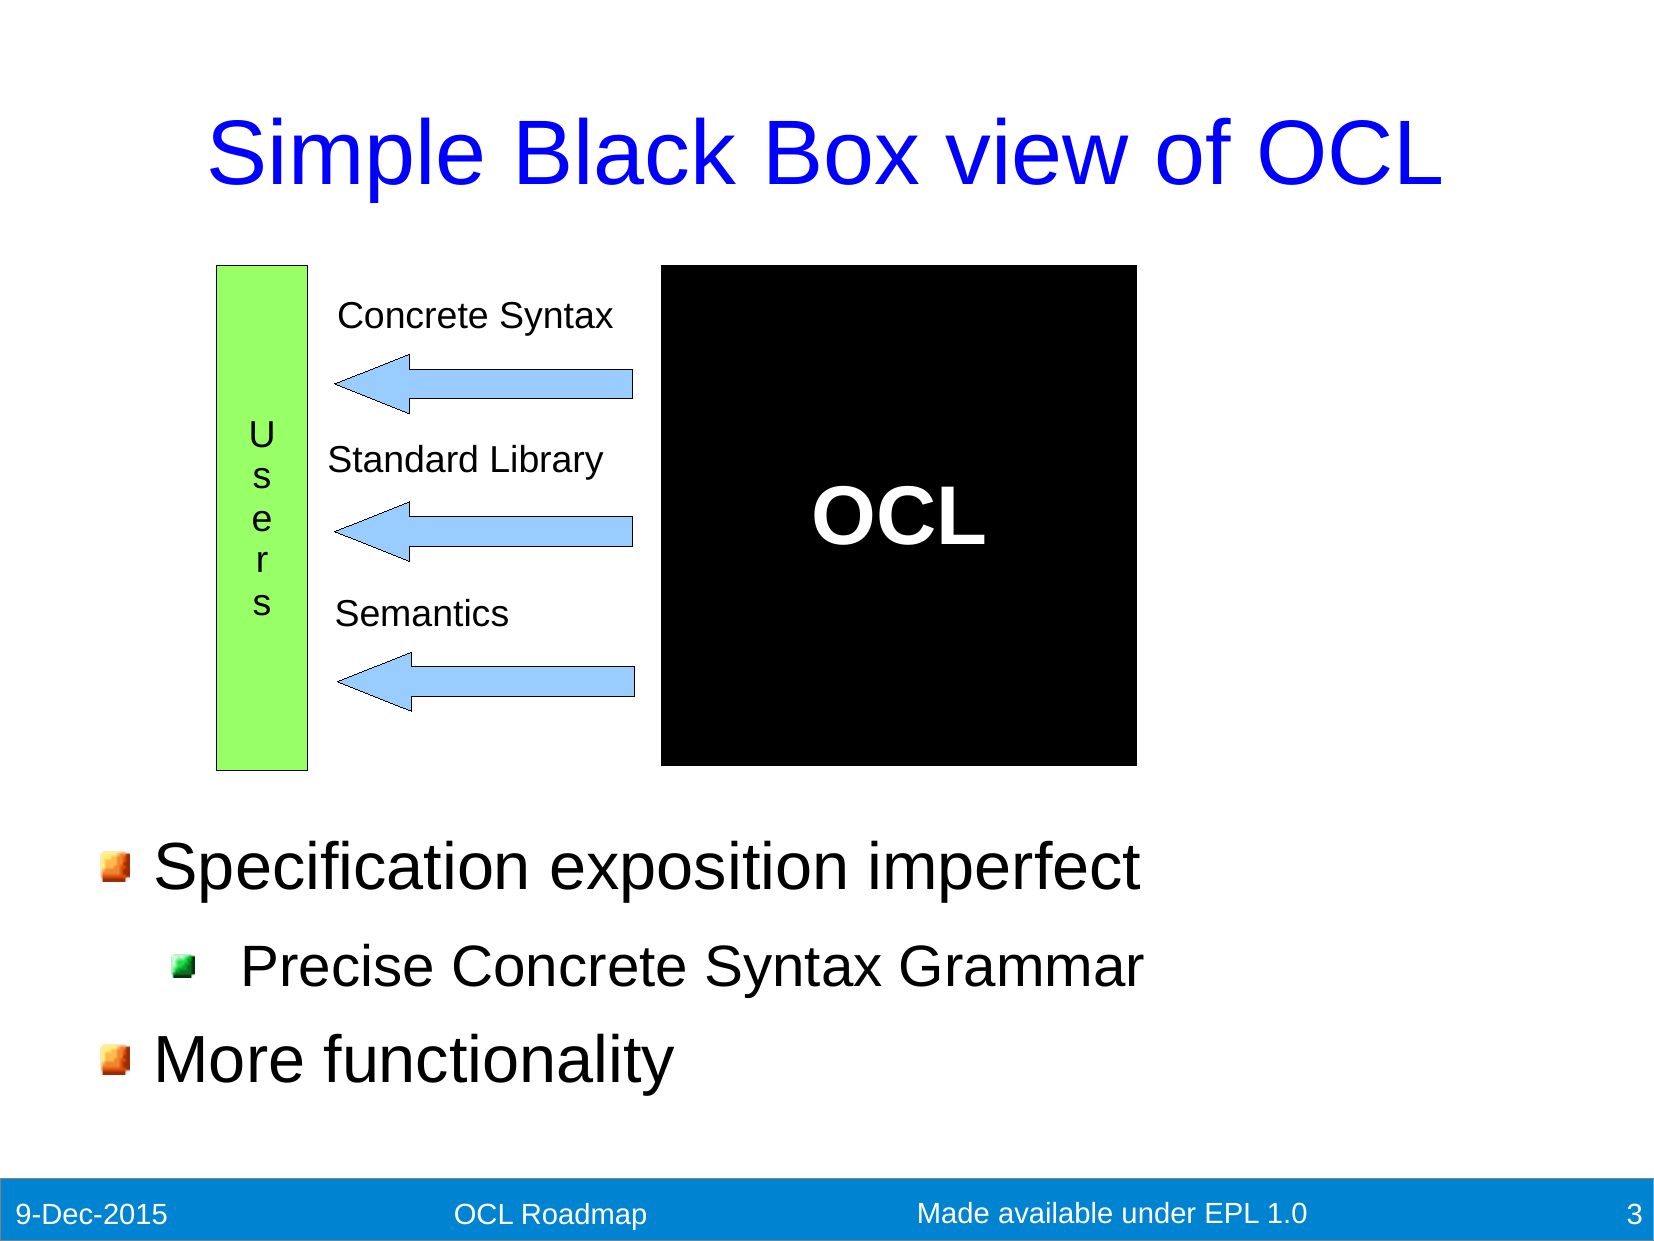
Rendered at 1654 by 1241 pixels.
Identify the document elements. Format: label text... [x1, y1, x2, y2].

text_box [337, 652, 635, 712]
text_box U s e r s [216, 265, 308, 771]
text_box Concrete Syntax [322, 287, 660, 345]
text_box OCL [661, 265, 1137, 766]
text_box Standard Library [312, 430, 650, 488]
text_box Semantics [319, 585, 657, 643]
list Specification exposition imperfect Precise Concrete Syntax Grammar More functionality [82, 829, 1571, 1109]
text_box [334, 501, 633, 562]
text_box [334, 354, 633, 414]
title Simple Black Box view of OCL [82, 49, 1571, 257]
